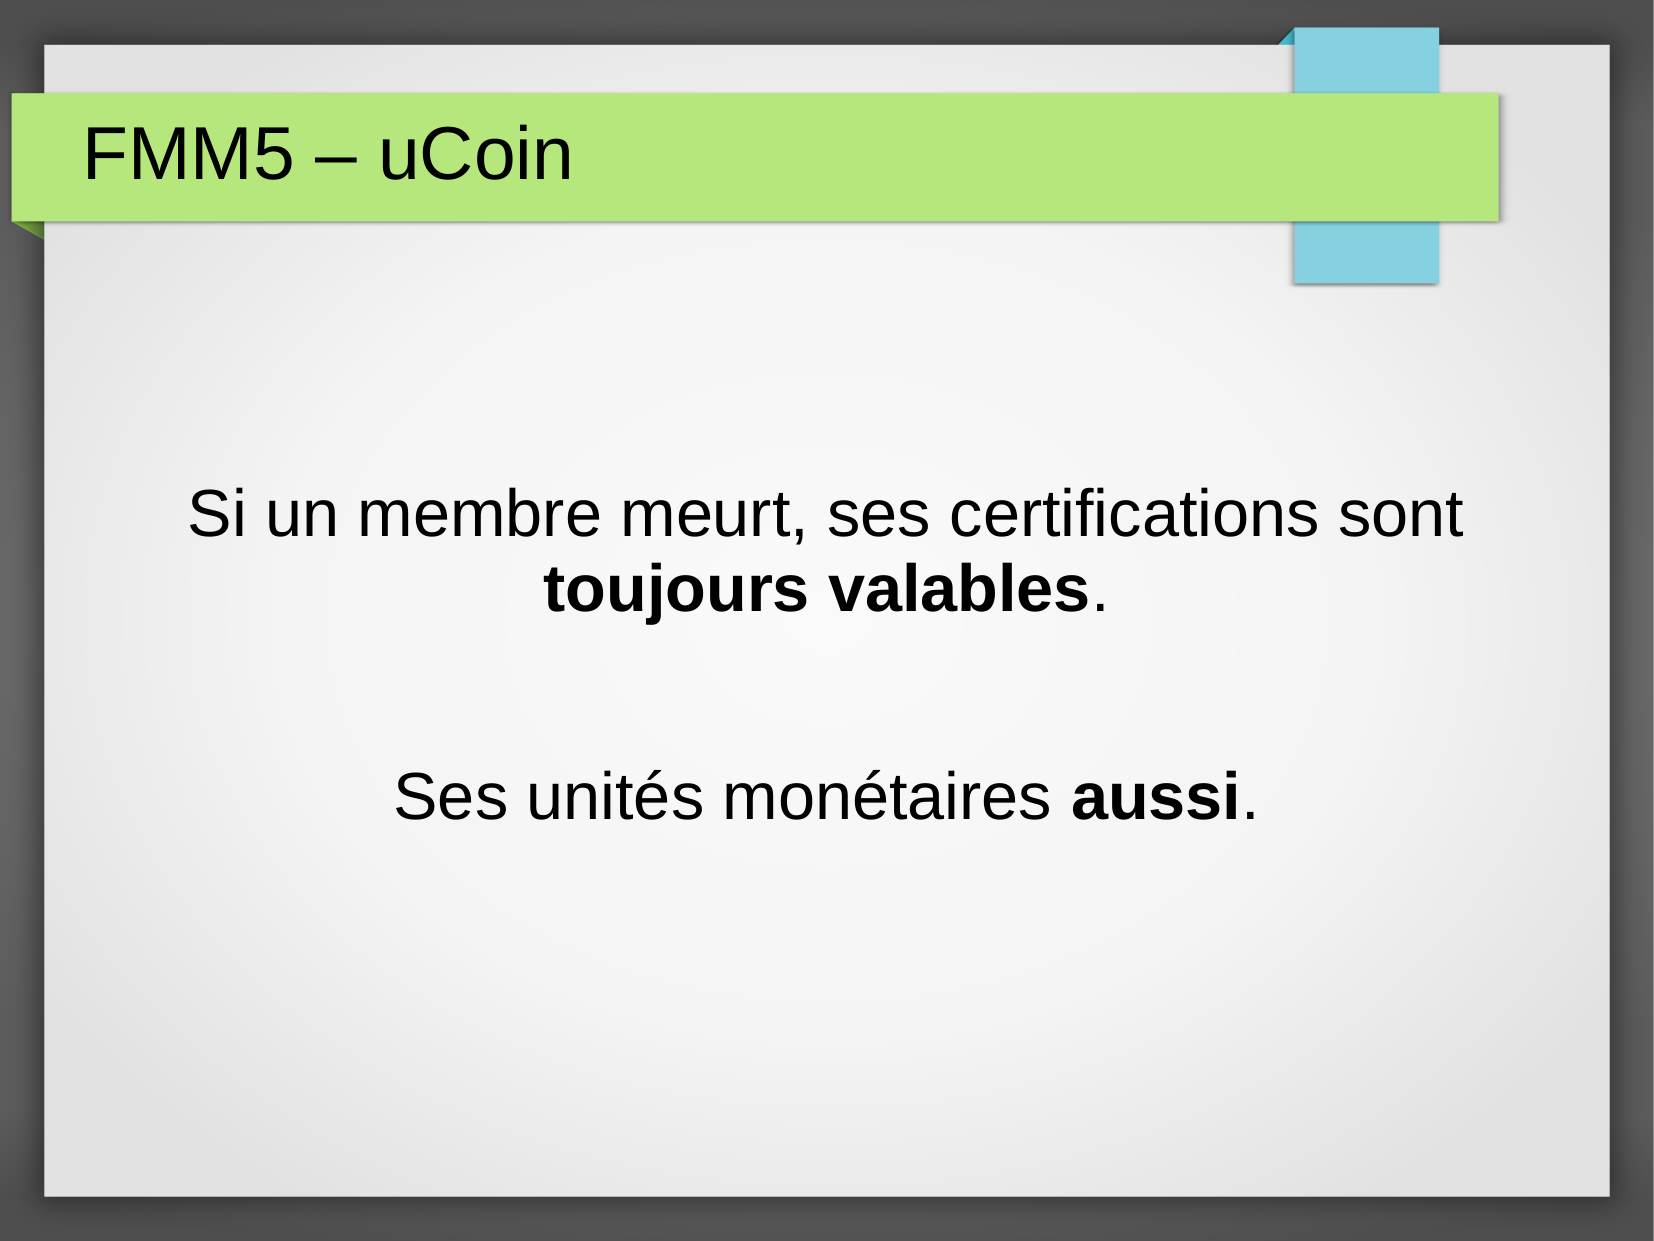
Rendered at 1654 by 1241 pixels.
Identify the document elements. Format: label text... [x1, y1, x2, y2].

list Si un membre meurt, ses certifications sont toujours valables. Ses unités monétaires aussi. [82, 295, 1571, 1015]
picture [0, 0, 1654, 1241]
title FMM5 – uCoin [82, 94, 1264, 213]
